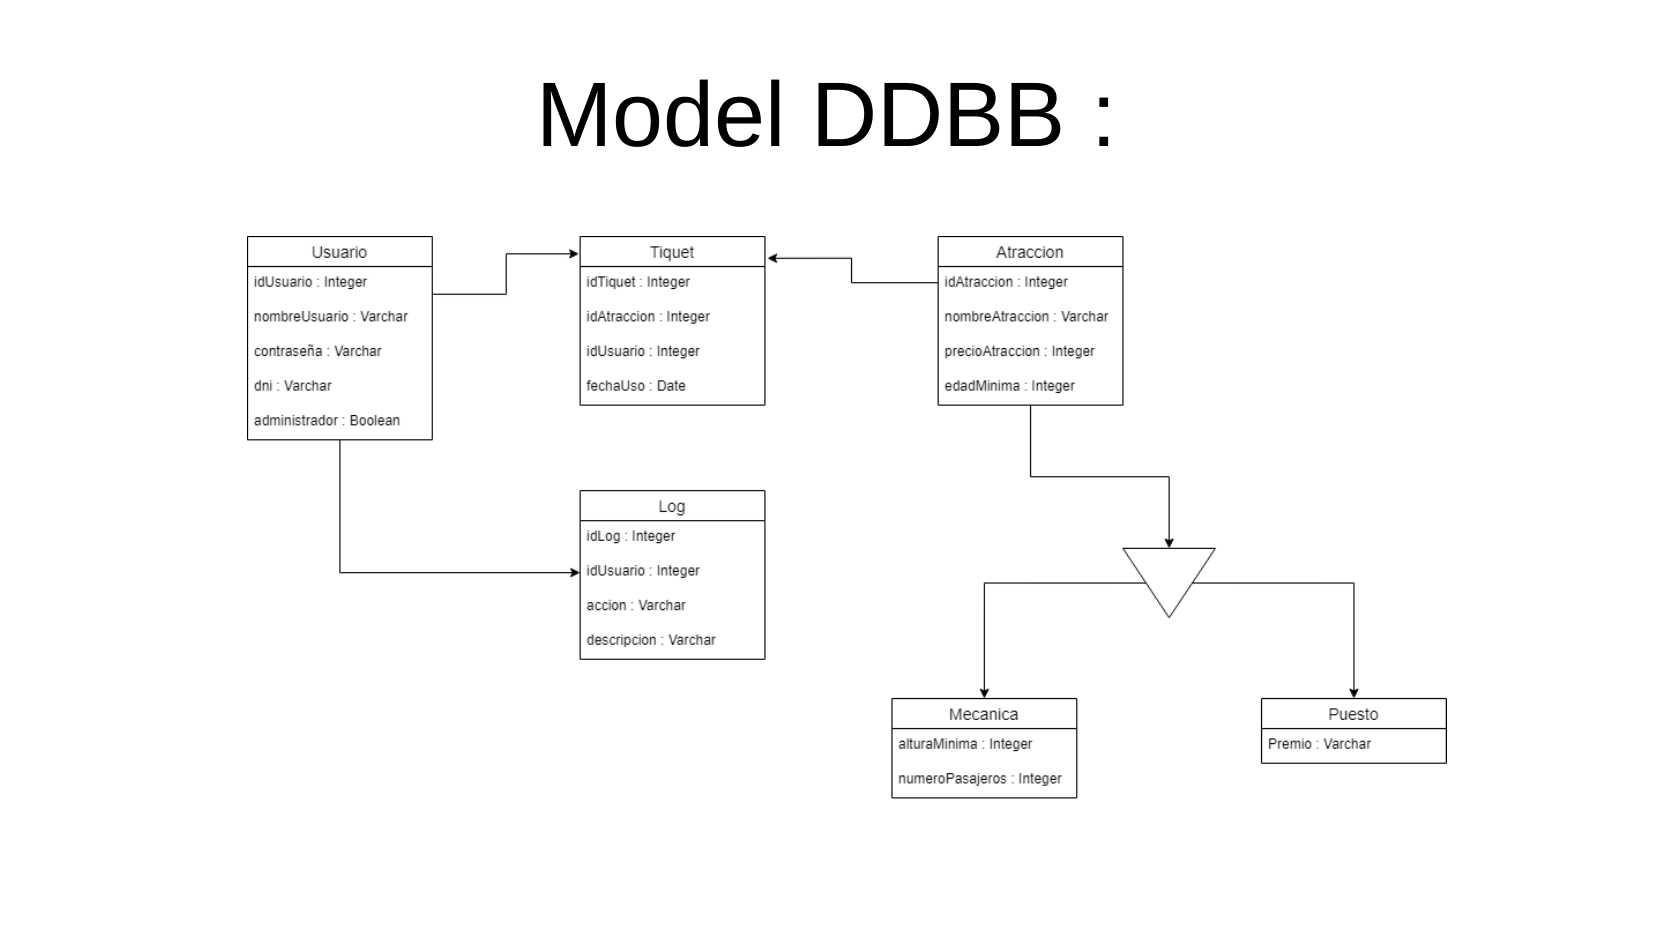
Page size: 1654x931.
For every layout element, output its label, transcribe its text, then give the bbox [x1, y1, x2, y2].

picture [247, 236, 1447, 802]
title Model DDBB : [82, 37, 1571, 193]
